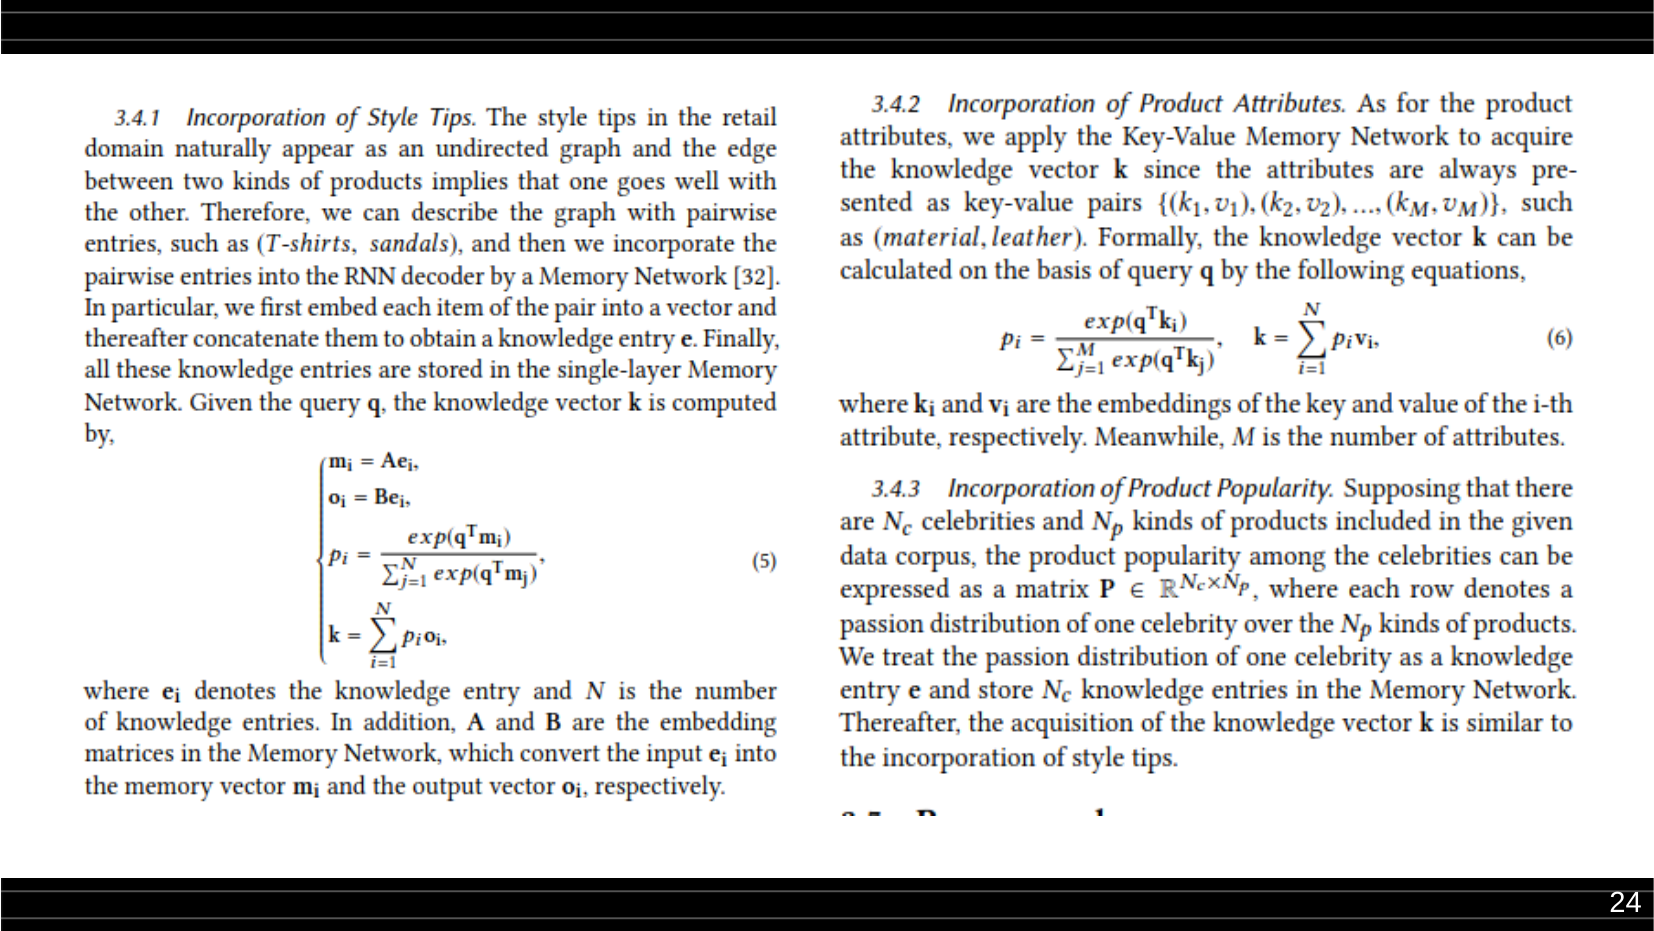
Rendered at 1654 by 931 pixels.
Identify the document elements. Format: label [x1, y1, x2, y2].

picture [797, 74, 1608, 816]
picture [1, 878, 1654, 931]
picture [1, 0, 1654, 54]
picture [75, 93, 796, 811]
